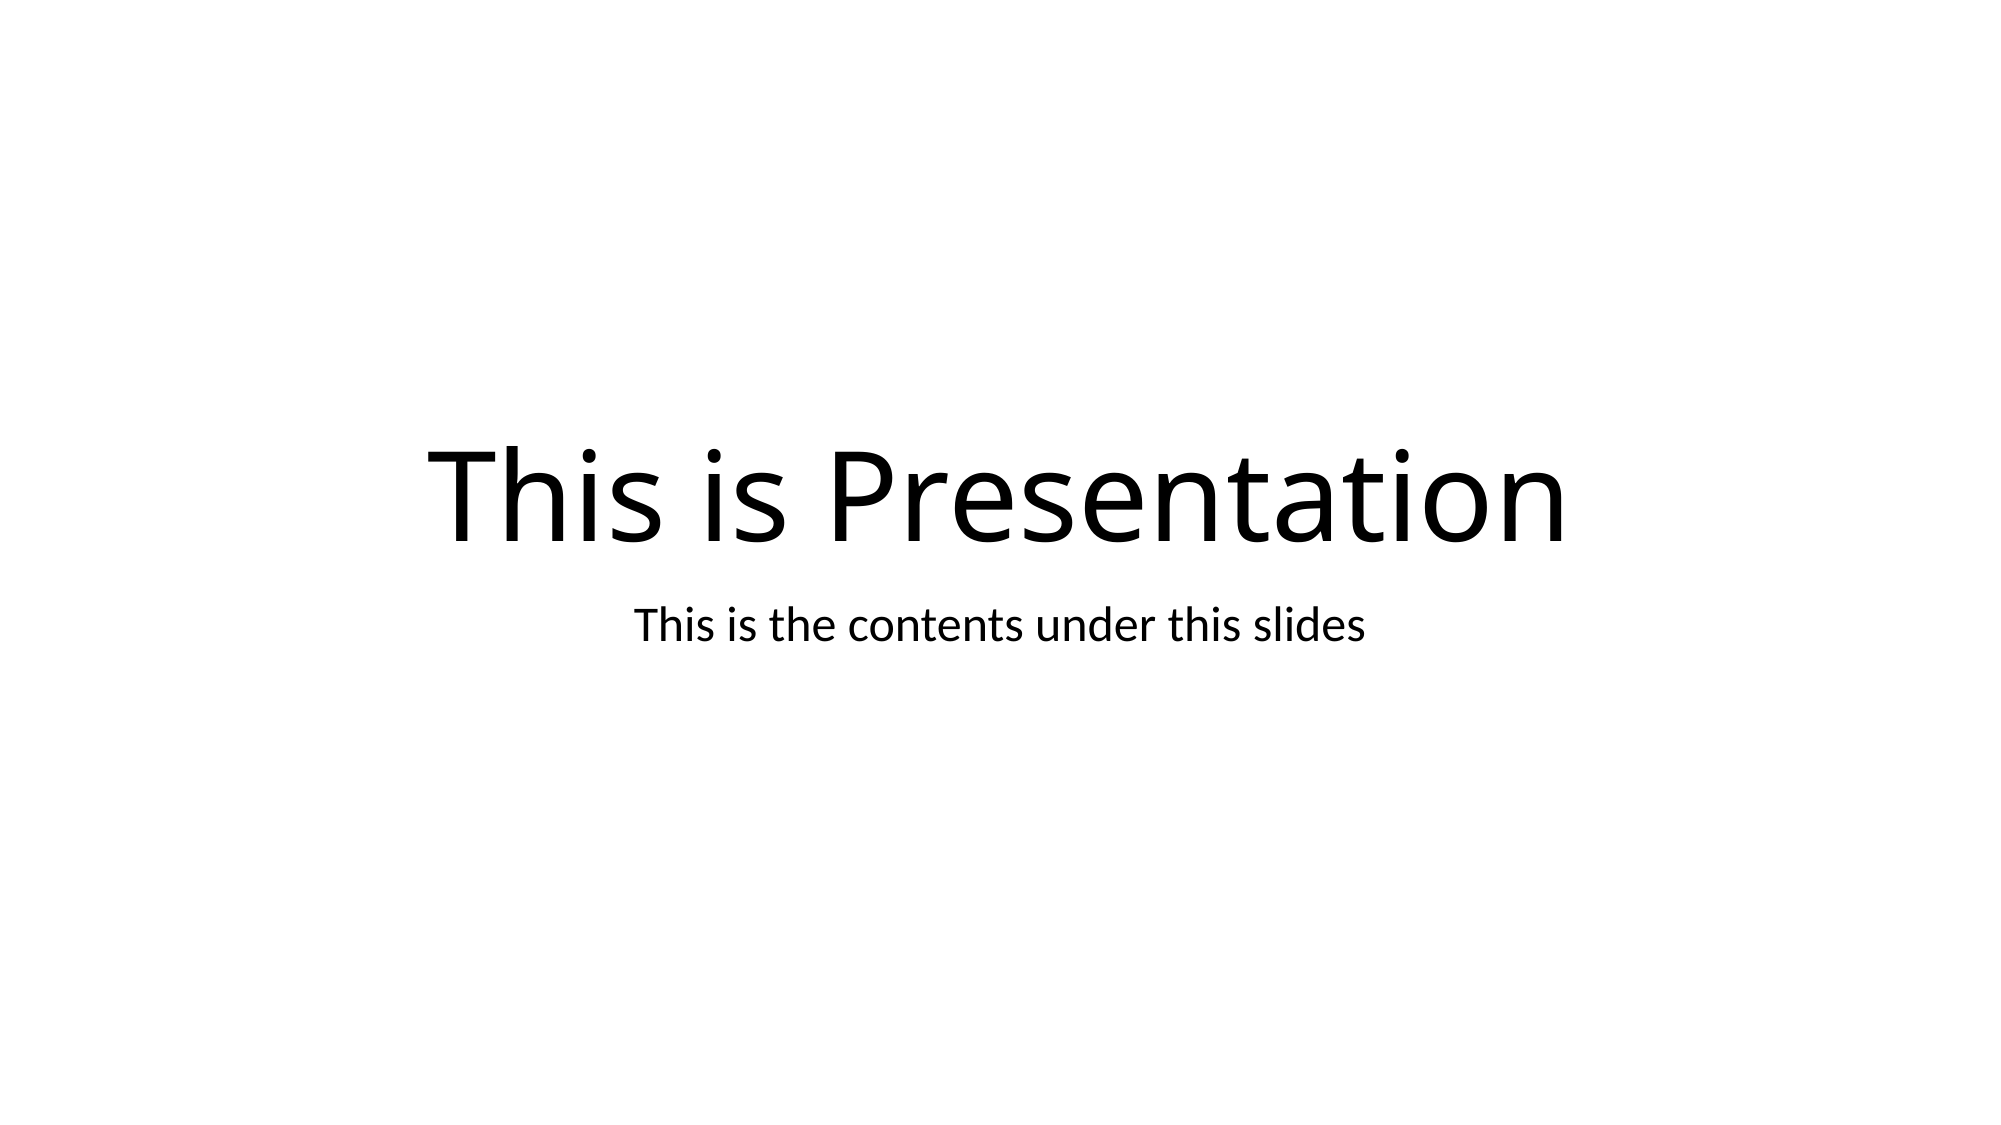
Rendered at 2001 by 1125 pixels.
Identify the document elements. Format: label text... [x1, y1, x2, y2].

title This is Presentation [249, 184, 1750, 576]
subtitle This is the contents under this slides [249, 590, 1750, 863]
